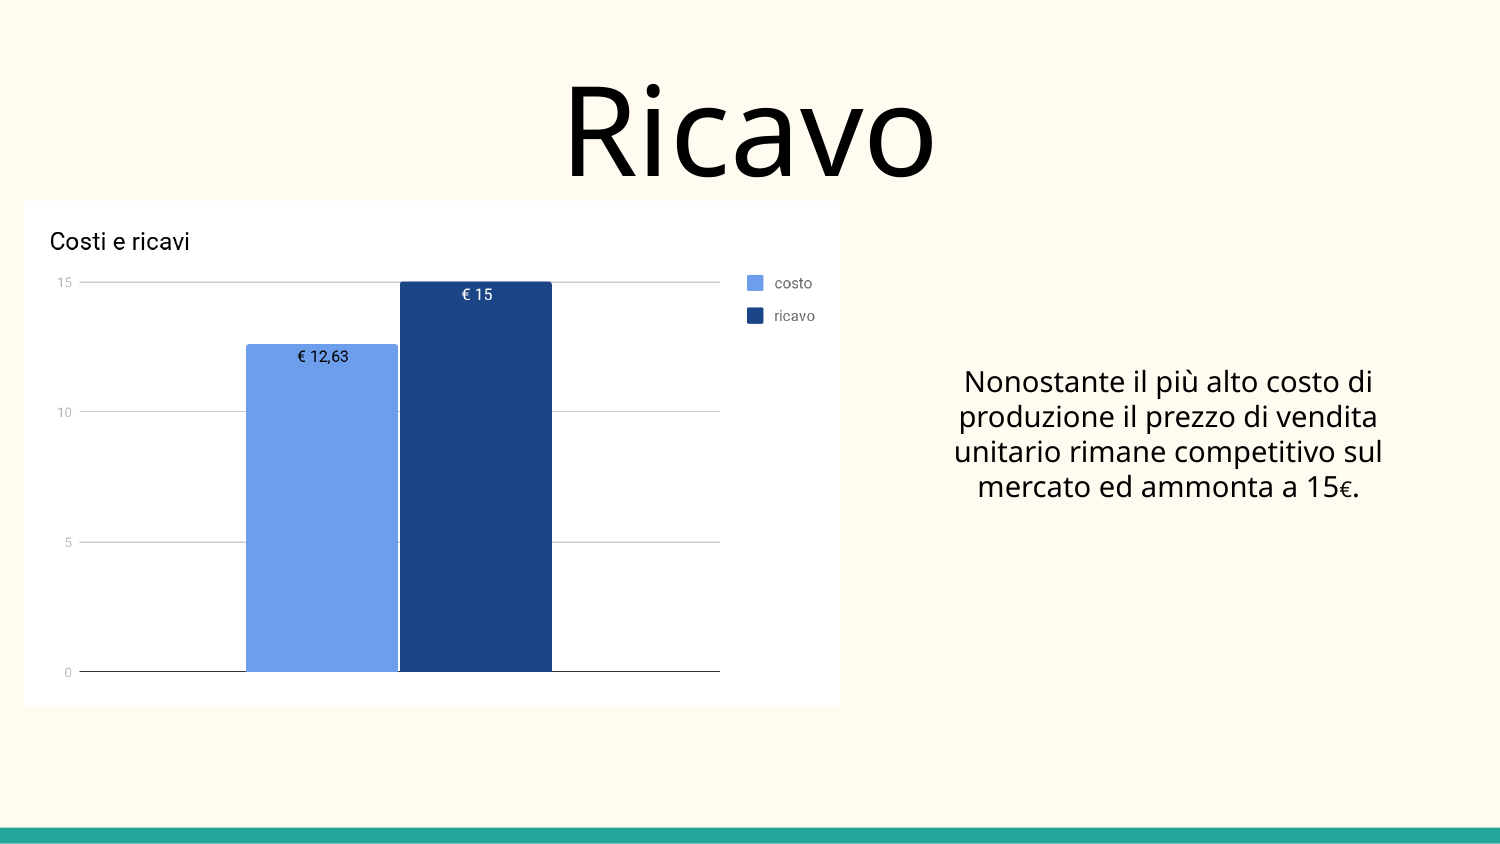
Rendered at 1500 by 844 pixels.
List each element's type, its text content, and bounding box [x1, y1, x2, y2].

picture [24, 201, 840, 706]
text_box Nonostante il più alto costo di produzione il prezzo di vendita unitario rimane competitivo sul mercato ed ammonta a 15€. [899, 365, 1438, 501]
title Ricavo [51, 76, 1449, 177]
